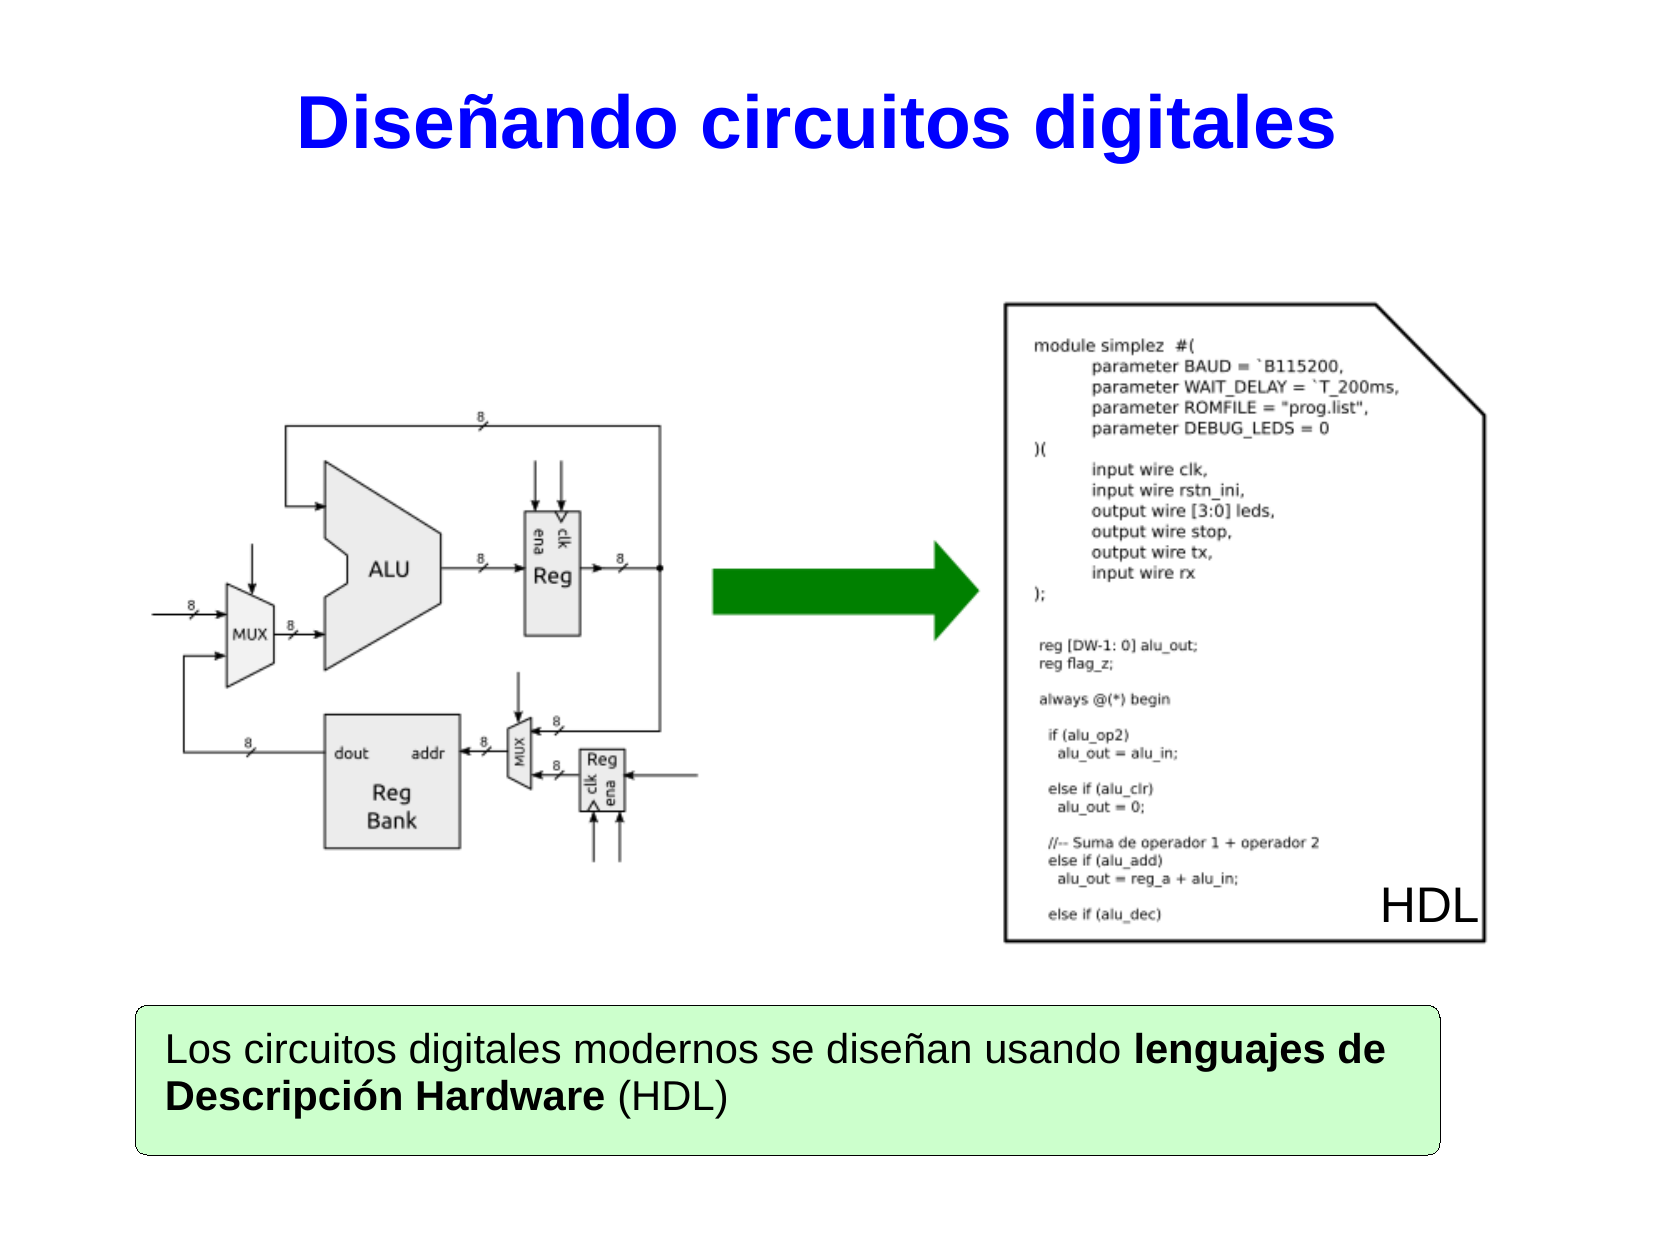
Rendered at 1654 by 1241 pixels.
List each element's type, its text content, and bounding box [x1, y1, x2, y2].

text_box [135, 1005, 1441, 1156]
text_box HDL [1365, 870, 1501, 947]
text_box Los circuitos digitales modernos se diseñan usando lenguajes de Descripción Hardware (HDL) [150, 1018, 1426, 1141]
text_box Diseñando circuitos digitales [90, 73, 1546, 211]
picture [120, 172, 1534, 996]
